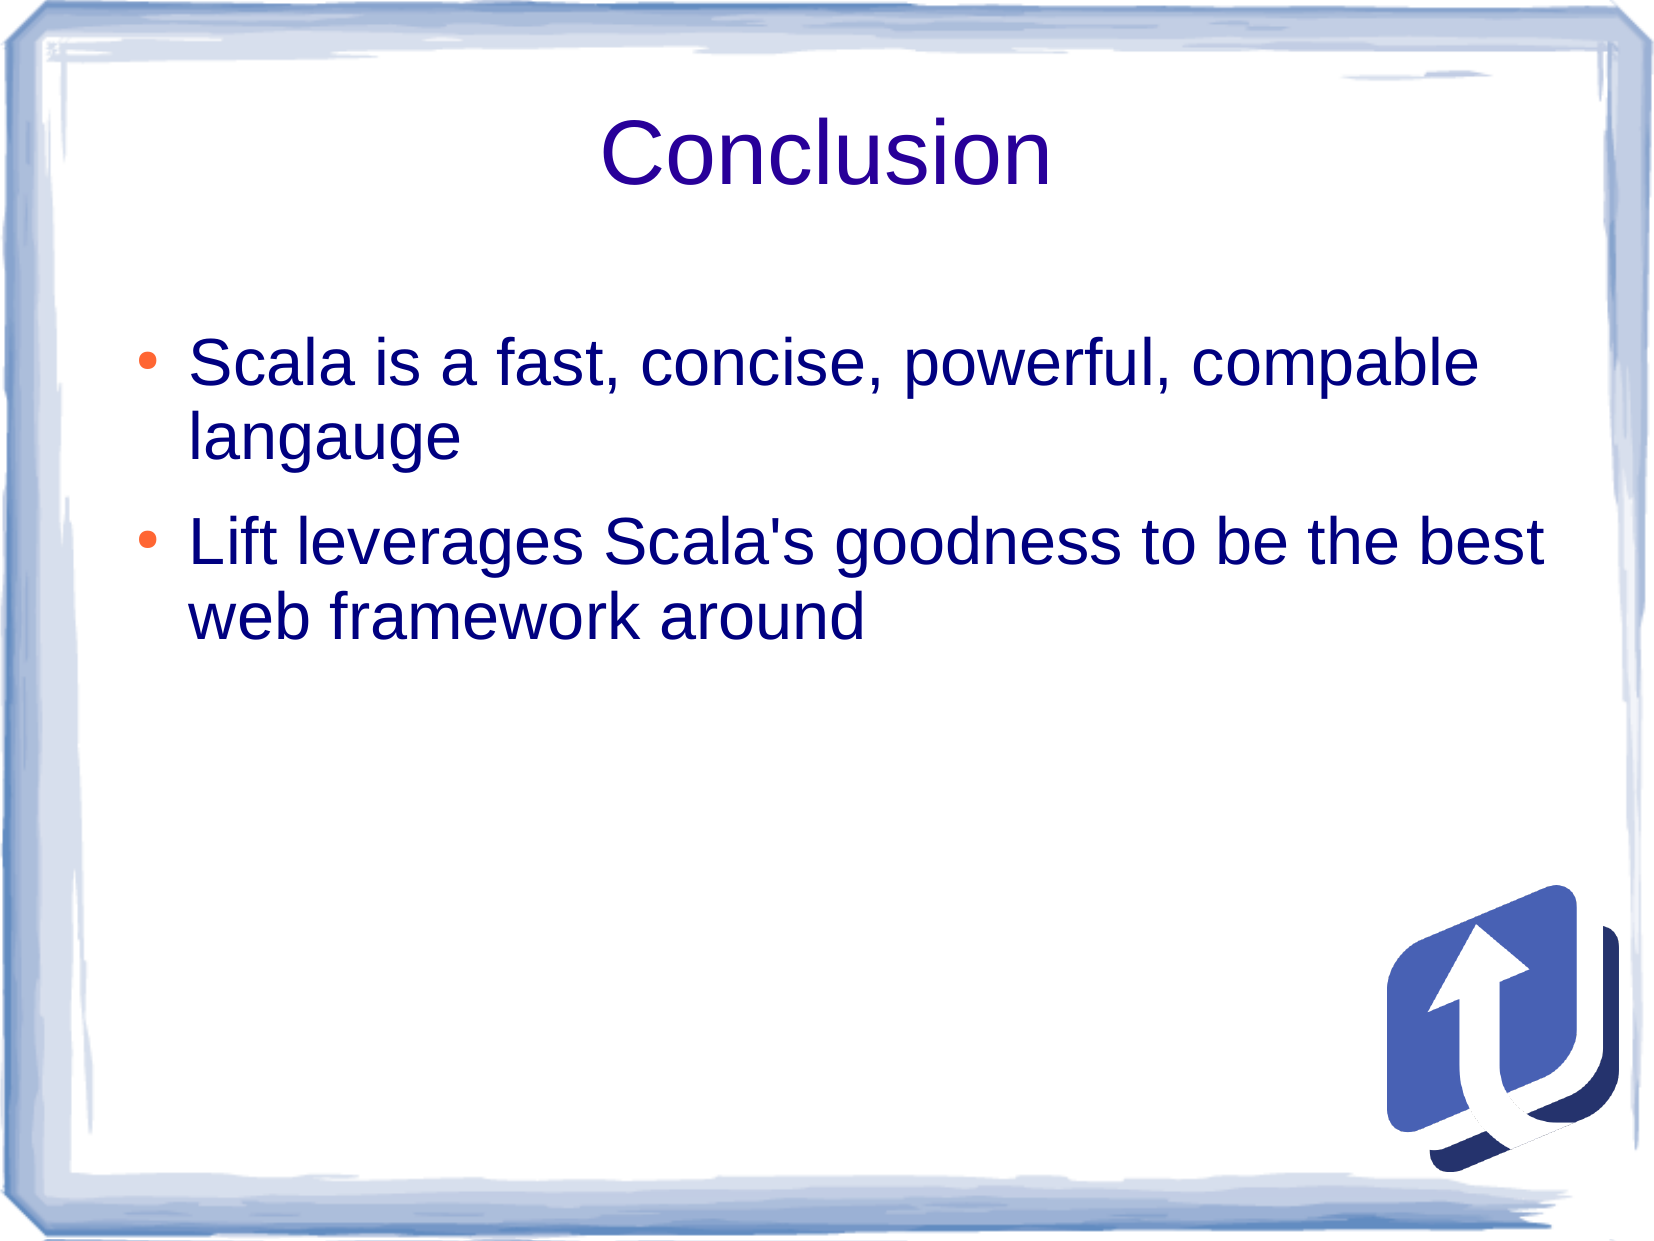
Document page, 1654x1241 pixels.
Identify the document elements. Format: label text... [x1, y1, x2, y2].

picture [0, 0, 1654, 1241]
list Scala is a fast, concise, powerful, compable langauge Lift leverages Scala's goodness to be the best web framework around [118, 324, 1571, 1129]
title Conclusion [82, 56, 1571, 250]
